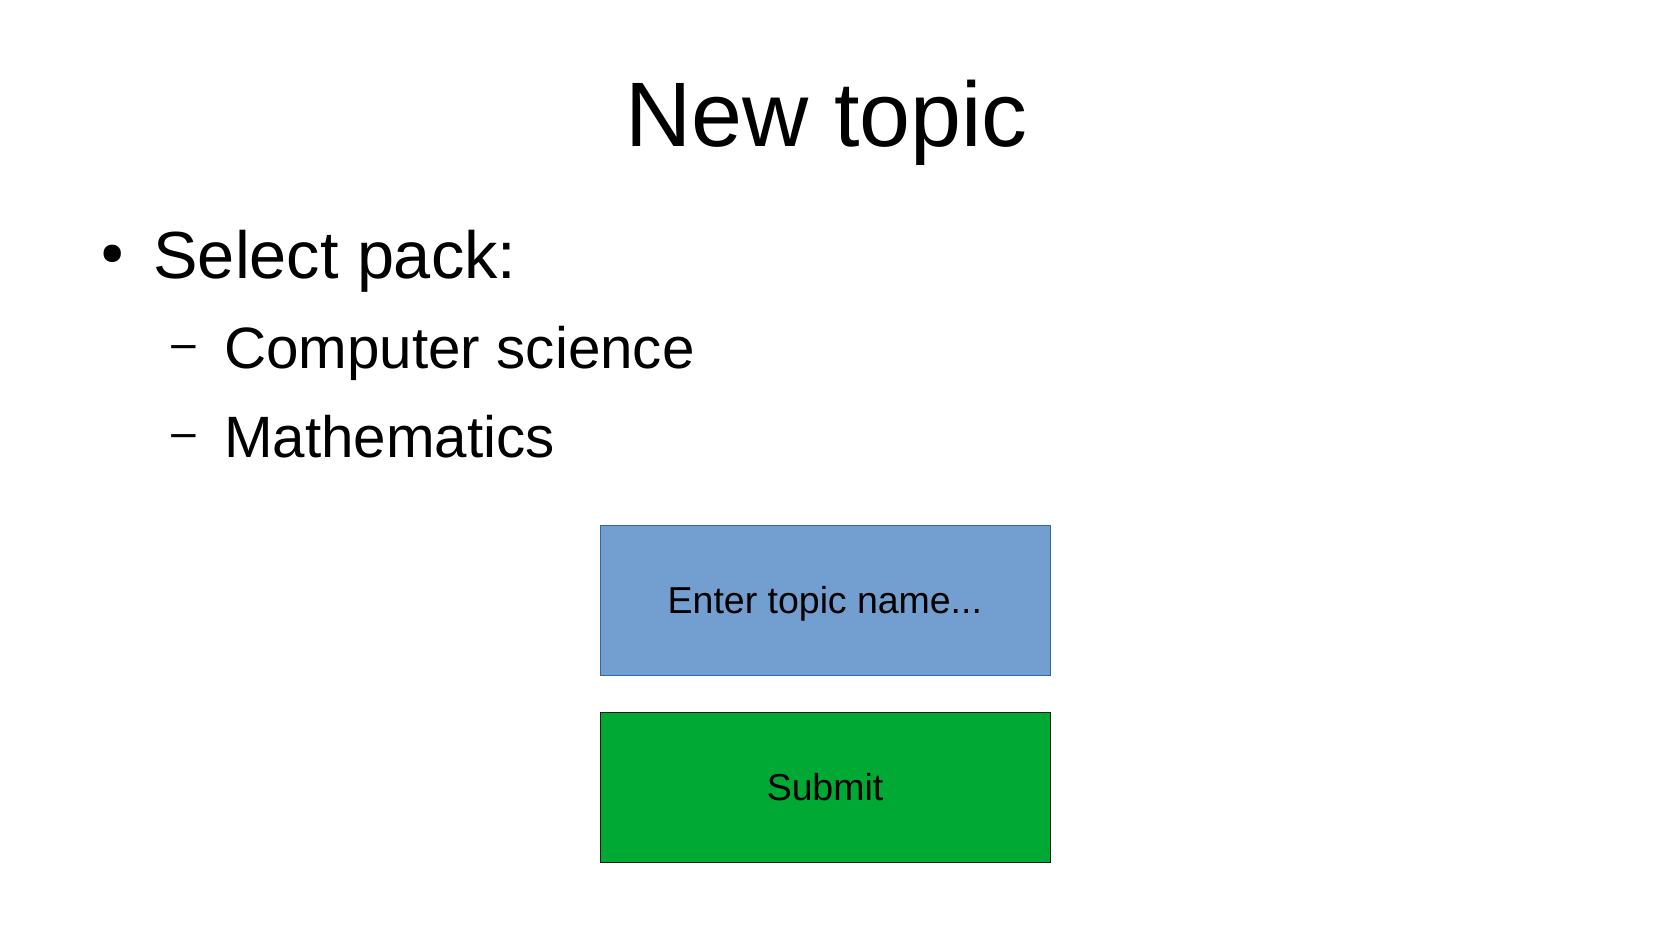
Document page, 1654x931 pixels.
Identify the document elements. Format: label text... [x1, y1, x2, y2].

text_box Submit [600, 712, 1051, 863]
list Select pack: Computer science Mathematics [82, 217, 1571, 758]
title New topic [82, 37, 1571, 193]
text_box Enter topic name... [600, 525, 1051, 676]
